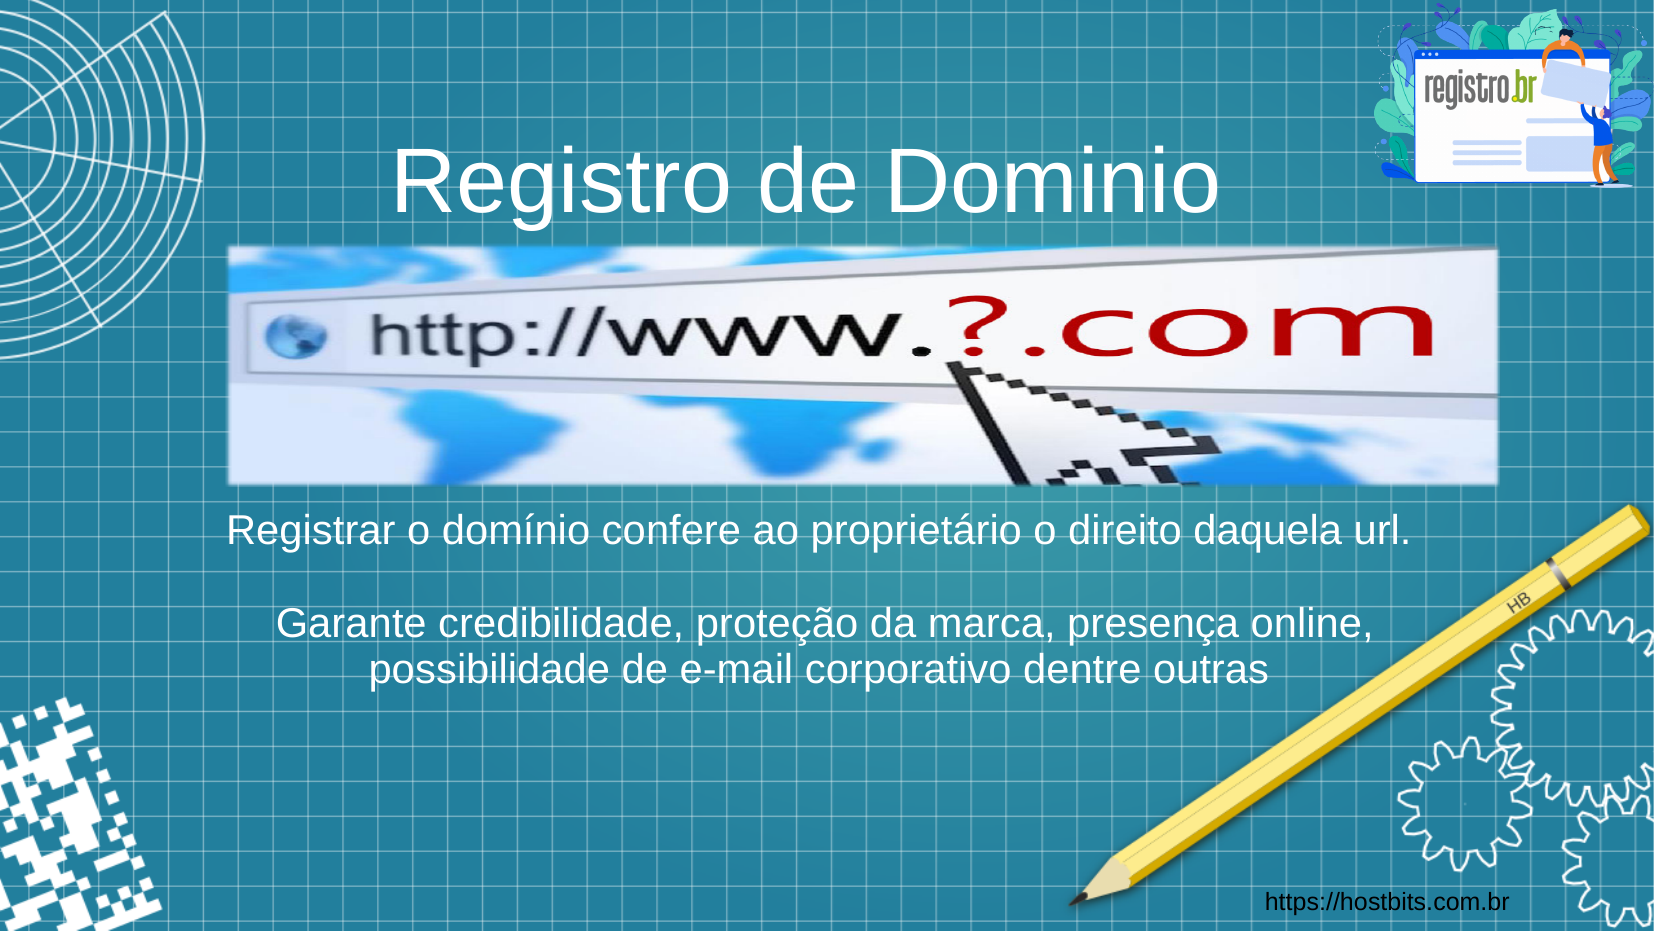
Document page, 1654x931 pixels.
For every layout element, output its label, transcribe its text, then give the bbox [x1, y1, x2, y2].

subtitle Registrar o domínio confere ao proprietário o direito daquela url. Garante credibilidade, proteção da marca, presença online, possibilidade de e-mail corporativo dentre outras [225, 488, 1426, 796]
title Registro de Dominio [75, 75, 1564, 288]
picture [0, 0, 1654, 931]
text_box https://hostbits.com.br [1200, 880, 1576, 931]
